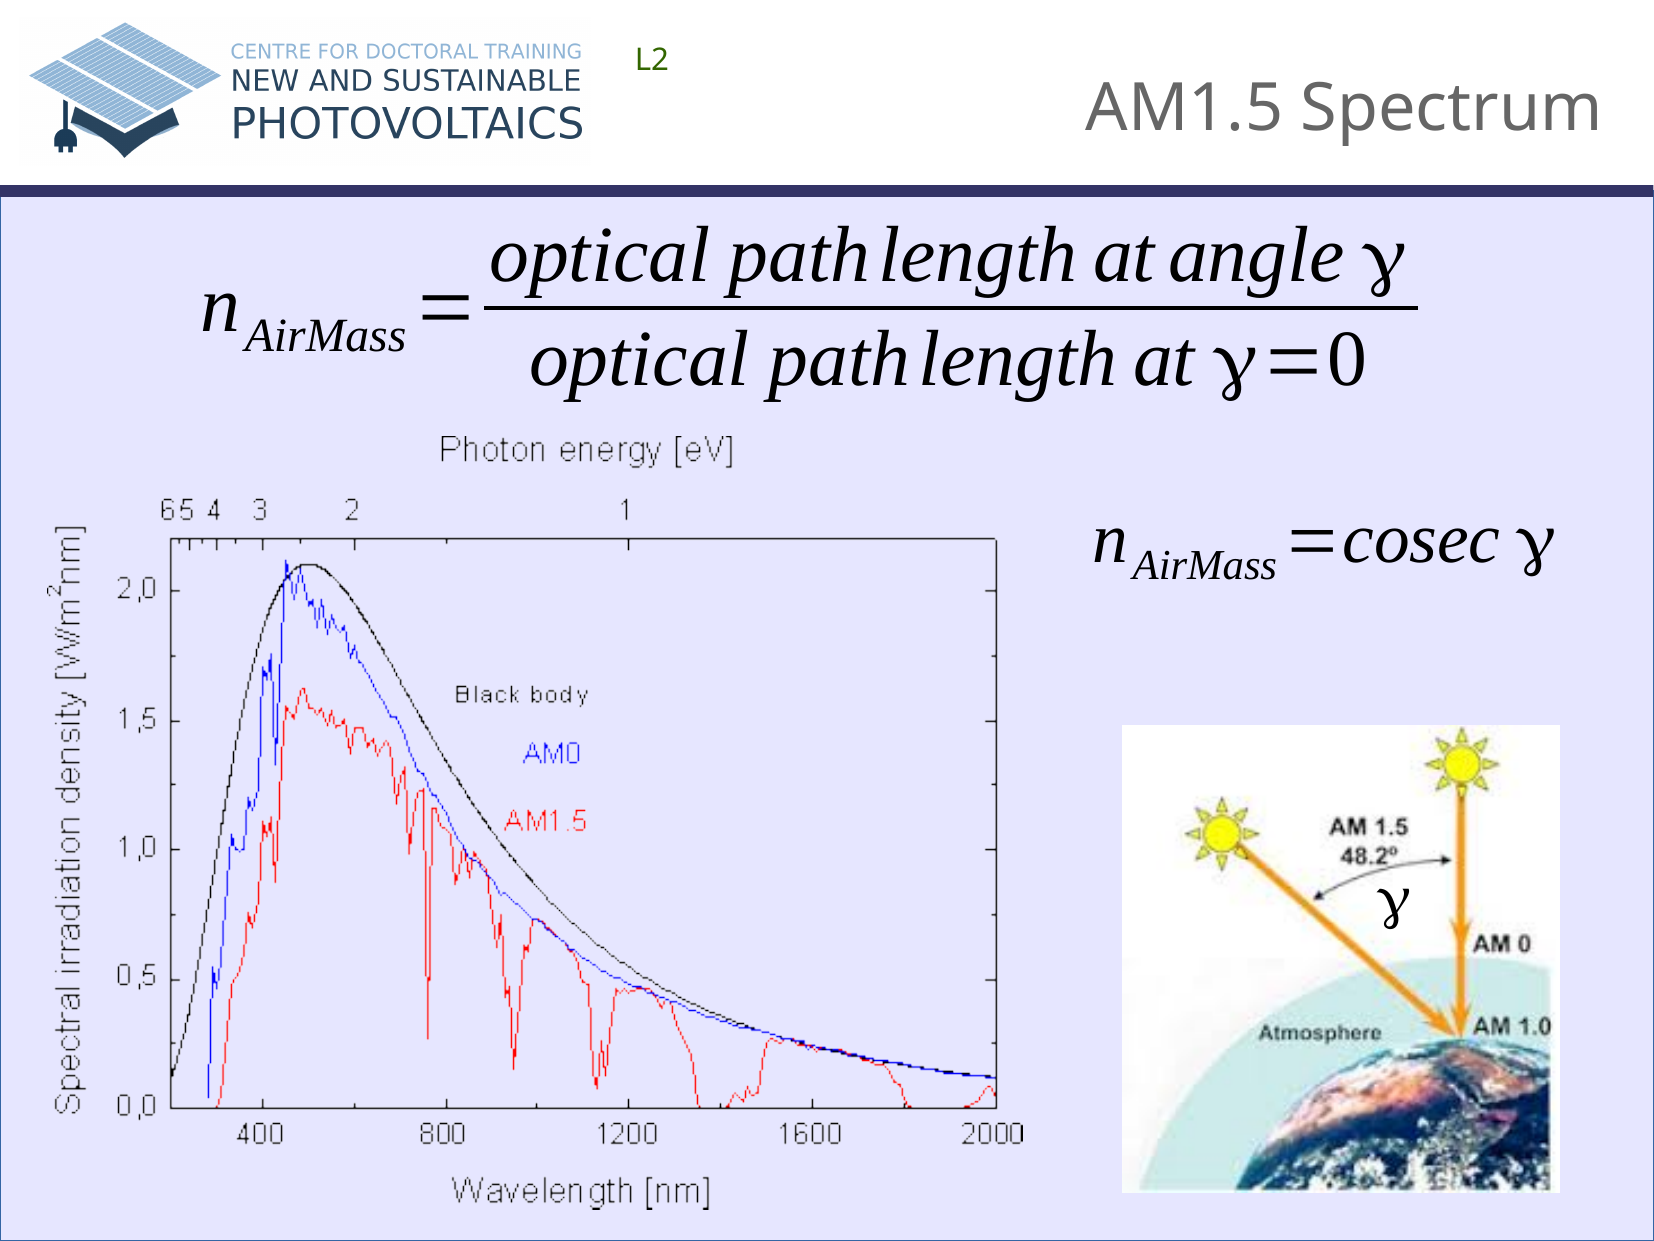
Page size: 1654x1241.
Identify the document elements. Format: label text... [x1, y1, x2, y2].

text_box AM1.5 Spectrum [767, 51, 1619, 142]
text_box L2 [620, 29, 880, 80]
picture [19, 17, 591, 166]
chart [1358, 887, 1427, 934]
text_box [0, 197, 1654, 1241]
chart [1074, 499, 1576, 591]
chart [179, 211, 1439, 406]
picture [1122, 725, 1560, 1193]
picture [47, 436, 1023, 1210]
